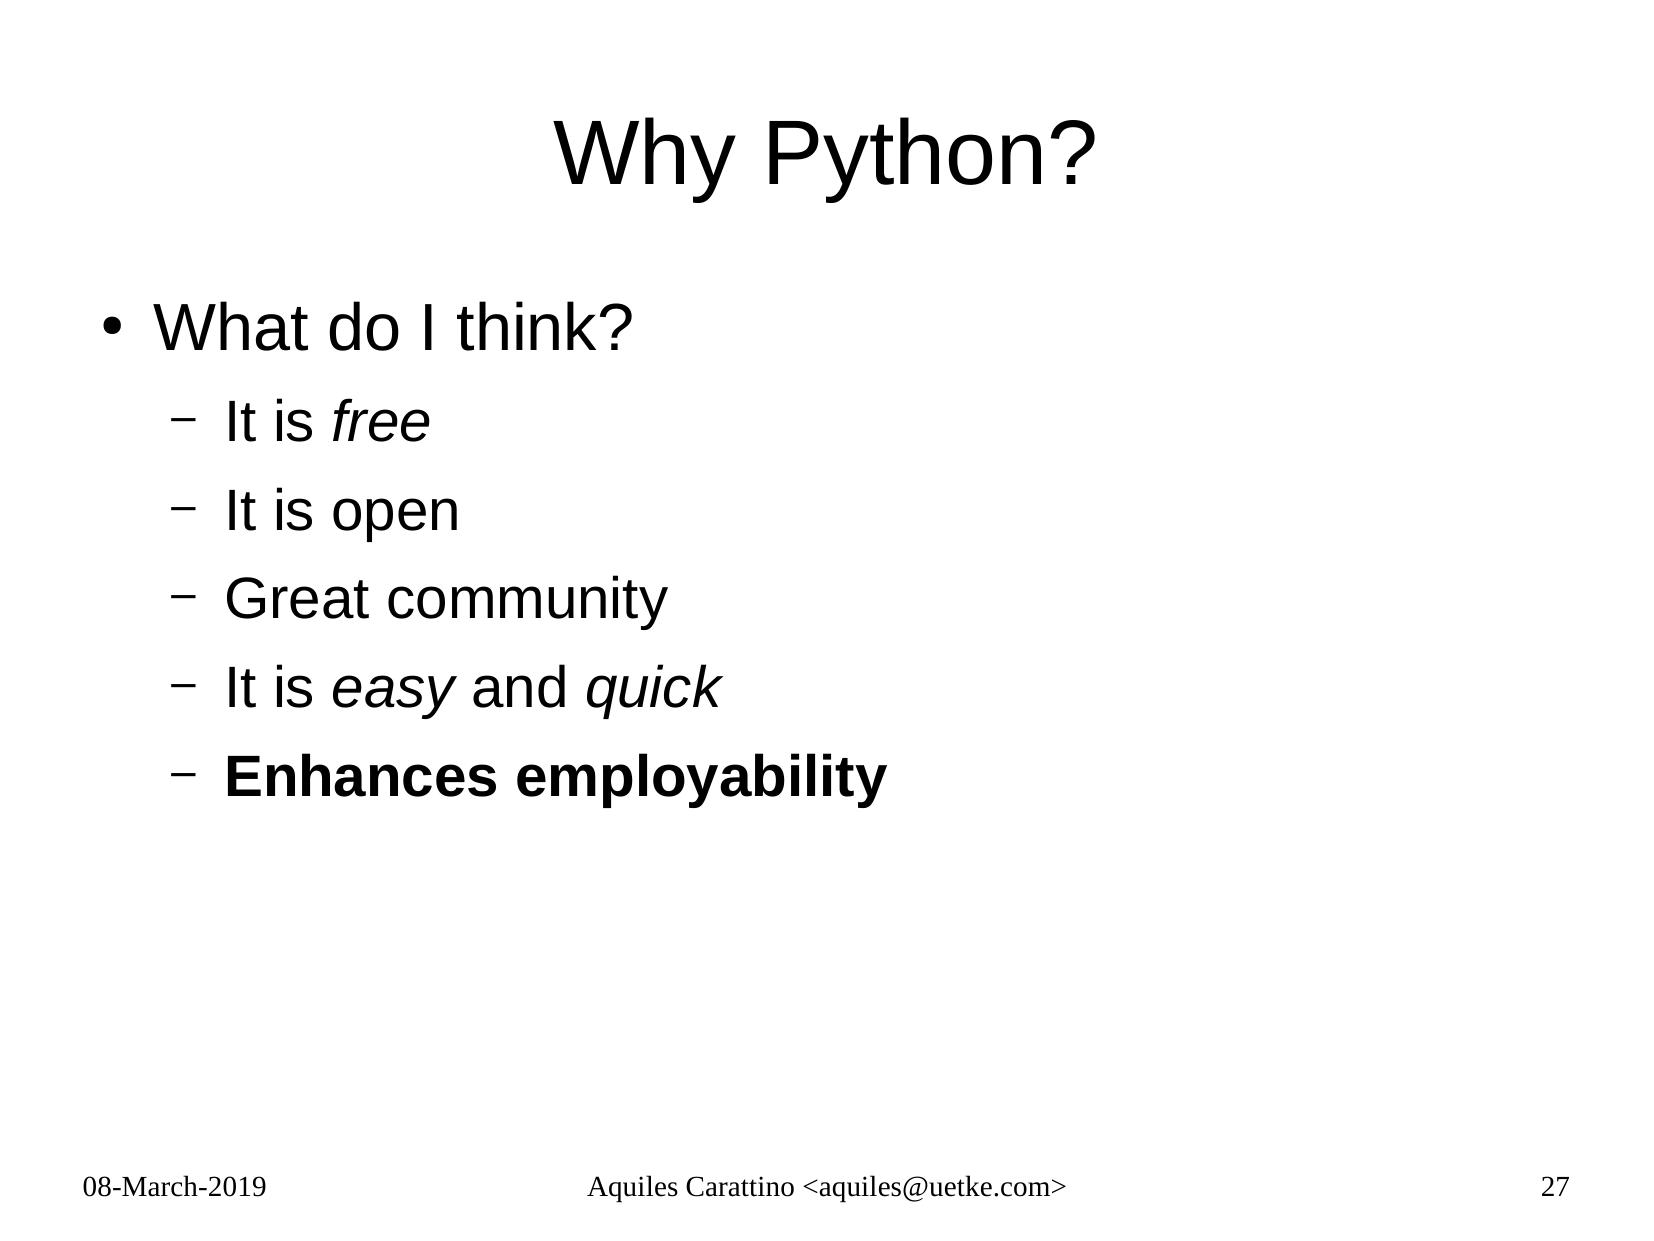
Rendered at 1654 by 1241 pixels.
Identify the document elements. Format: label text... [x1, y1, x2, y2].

list What do I think? It is free It is open Great community It is easy and quick Enhances employability [82, 290, 1571, 1010]
title Why Python? [82, 49, 1571, 257]
